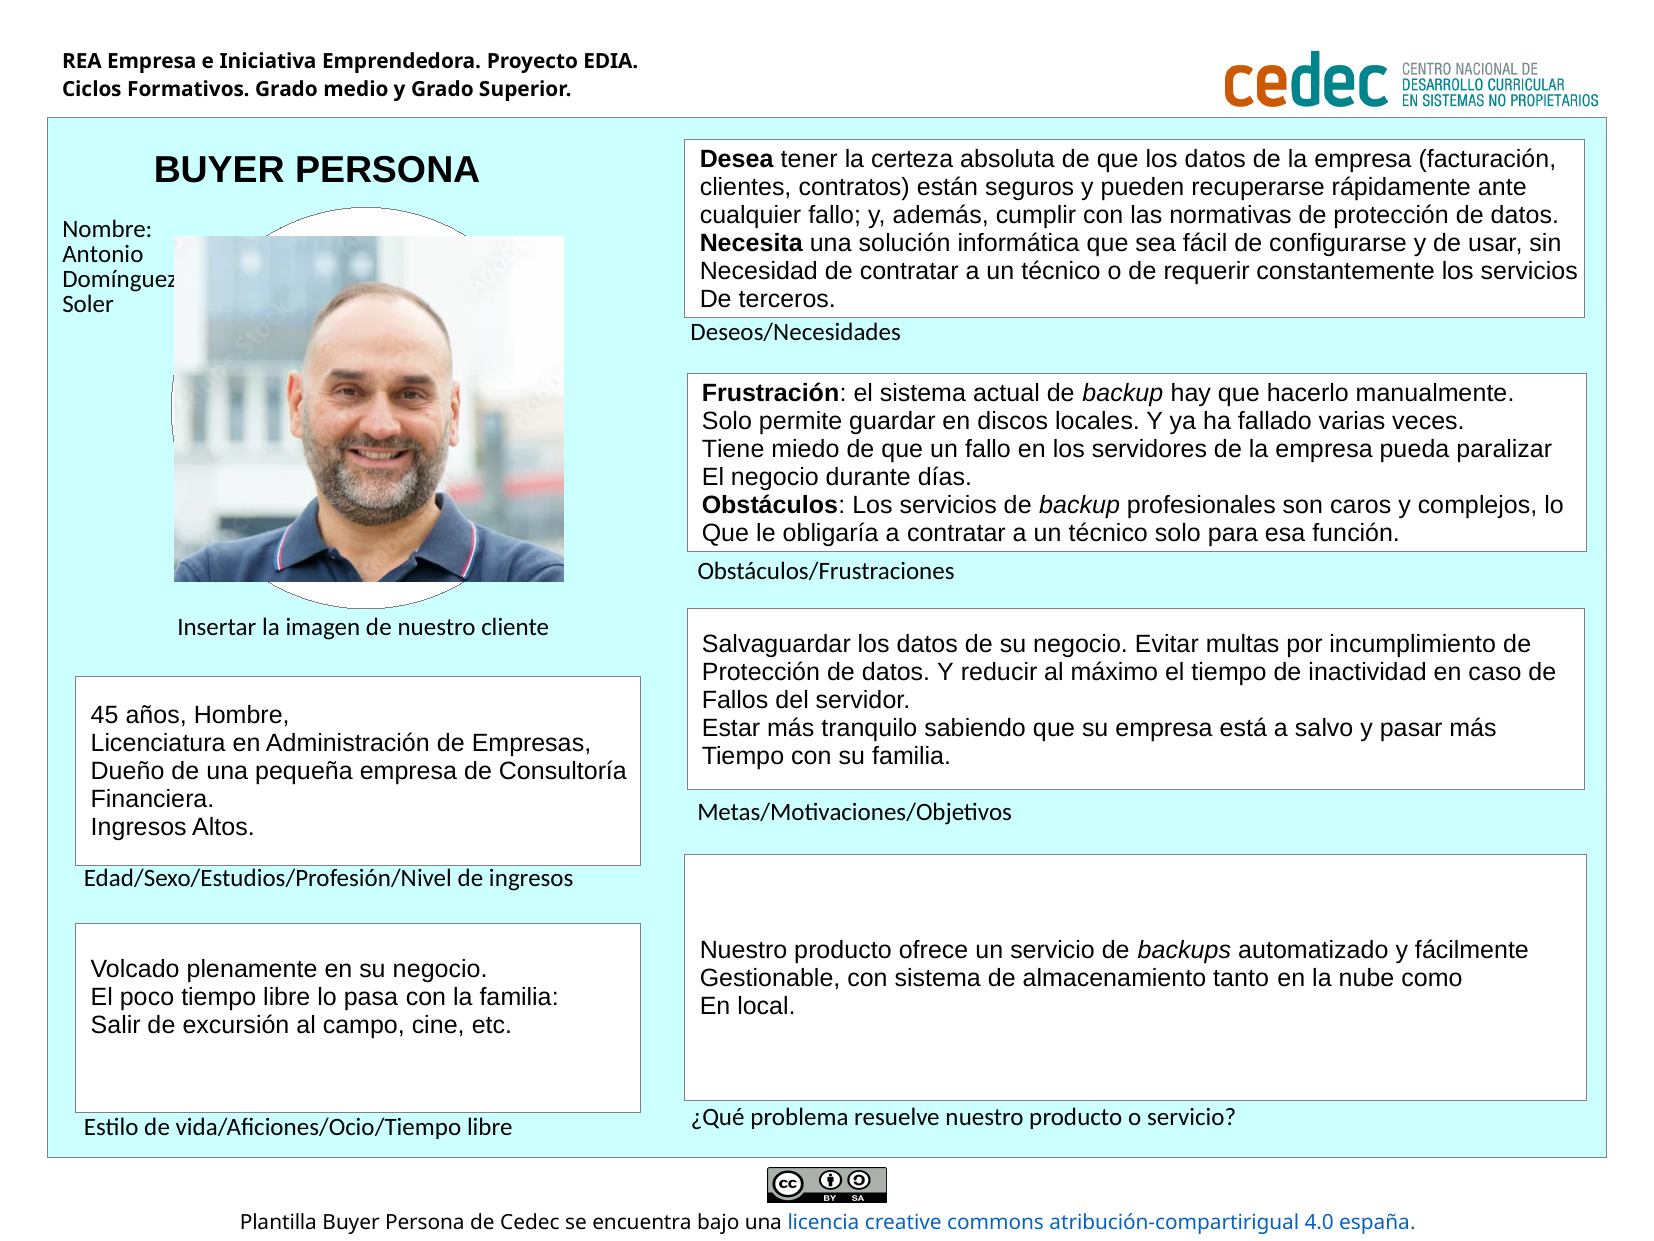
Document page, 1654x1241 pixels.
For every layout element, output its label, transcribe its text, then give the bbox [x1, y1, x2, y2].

text_box Salvaguardar los datos de su negocio. Evitar multas por incumplimiento de Protección de datos. Y reducir al máximo el tiempo de inactividad en caso de Fallos del servidor. Estar más tranquilo sabiendo que su empresa está a salvo y pasar más Tiempo con su familia. [687, 609, 1584, 790]
text_box Nuestro producto ofrece un servicio de backups automatizado y fácilmente Gestionable, con sistema de almacenamiento tanto en la nube como En local. [685, 855, 1587, 1100]
text_box Nombre: Antonio Domínguez Soler [47, 211, 248, 350]
text_box [47, 118, 1606, 1157]
picture [1222, 48, 1607, 117]
text_box REA Empresa e Iniciativa Emprendedora. Proyecto EDIA. Ciclos Formativos. Grado medio y Grado Superior. [47, 39, 654, 110]
text_box ¿Qué problema resuelve nuestro producto o servicio? [675, 1099, 1298, 1145]
text_box BUYER PERSONA [138, 141, 500, 200]
picture [767, 1168, 887, 1200]
text_box Desea tener la certeza absoluta de que los datos de la empresa (facturación, clientes, contratos) están seguros y pueden recuperarse rápidamente ante cualquier fallo; y, además, cumplir con las normativas de protección de datos. Necesita una solución informática que sea fácil de configurarse y de usar, sin Necesidad de contratar a un técnico o de requerir constantemente los servicios De terceros. [685, 140, 1584, 318]
text_box Estilo de vida/Aficiones/Ocio/Tiempo libre [68, 1109, 558, 1155]
text_box Volcado plenamente en su negocio. El poco tiempo libre lo pasa con la familia: Salir de excursión al campo, cine, etc. [76, 923, 640, 1112]
text_box 45 años, Hombre, Licenciatura en Administración de Empresas, Dueño de una pequeña empresa de Consultoría Financiera. Ingresos Altos. [76, 676, 640, 865]
text_box Edad/Sexo/Estudios/Profesión/Nivel de ingresos [68, 860, 634, 906]
text_box Metas/Motivaciones/Objetivos [682, 793, 1091, 840]
picture [174, 236, 564, 582]
text_box Deseos/Necesidades [675, 314, 1084, 360]
text_box Insertar la imagen de nuestro cliente [162, 608, 571, 655]
text_box Obstáculos/Frustraciones [682, 553, 1091, 599]
text_box Plantilla Buyer Persona de Cedec se encuentra bajo una licencia creative commons atribución-compartirigual 4.0 españa. [165, 1200, 1490, 1241]
text_box Frustración: el sistema actual de backup hay que hacerlo manualmente. Solo permite guardar en discos locales. Y ya ha fallado varias veces. Tiene miedo de que un fallo en los servidores de la empresa pueda paralizar El negocio durante días. Obstáculos: Los servicios de backup profesionales son caros y complejos, lo Que le obligaría a contratar a un técnico solo para esa función. [687, 374, 1587, 551]
